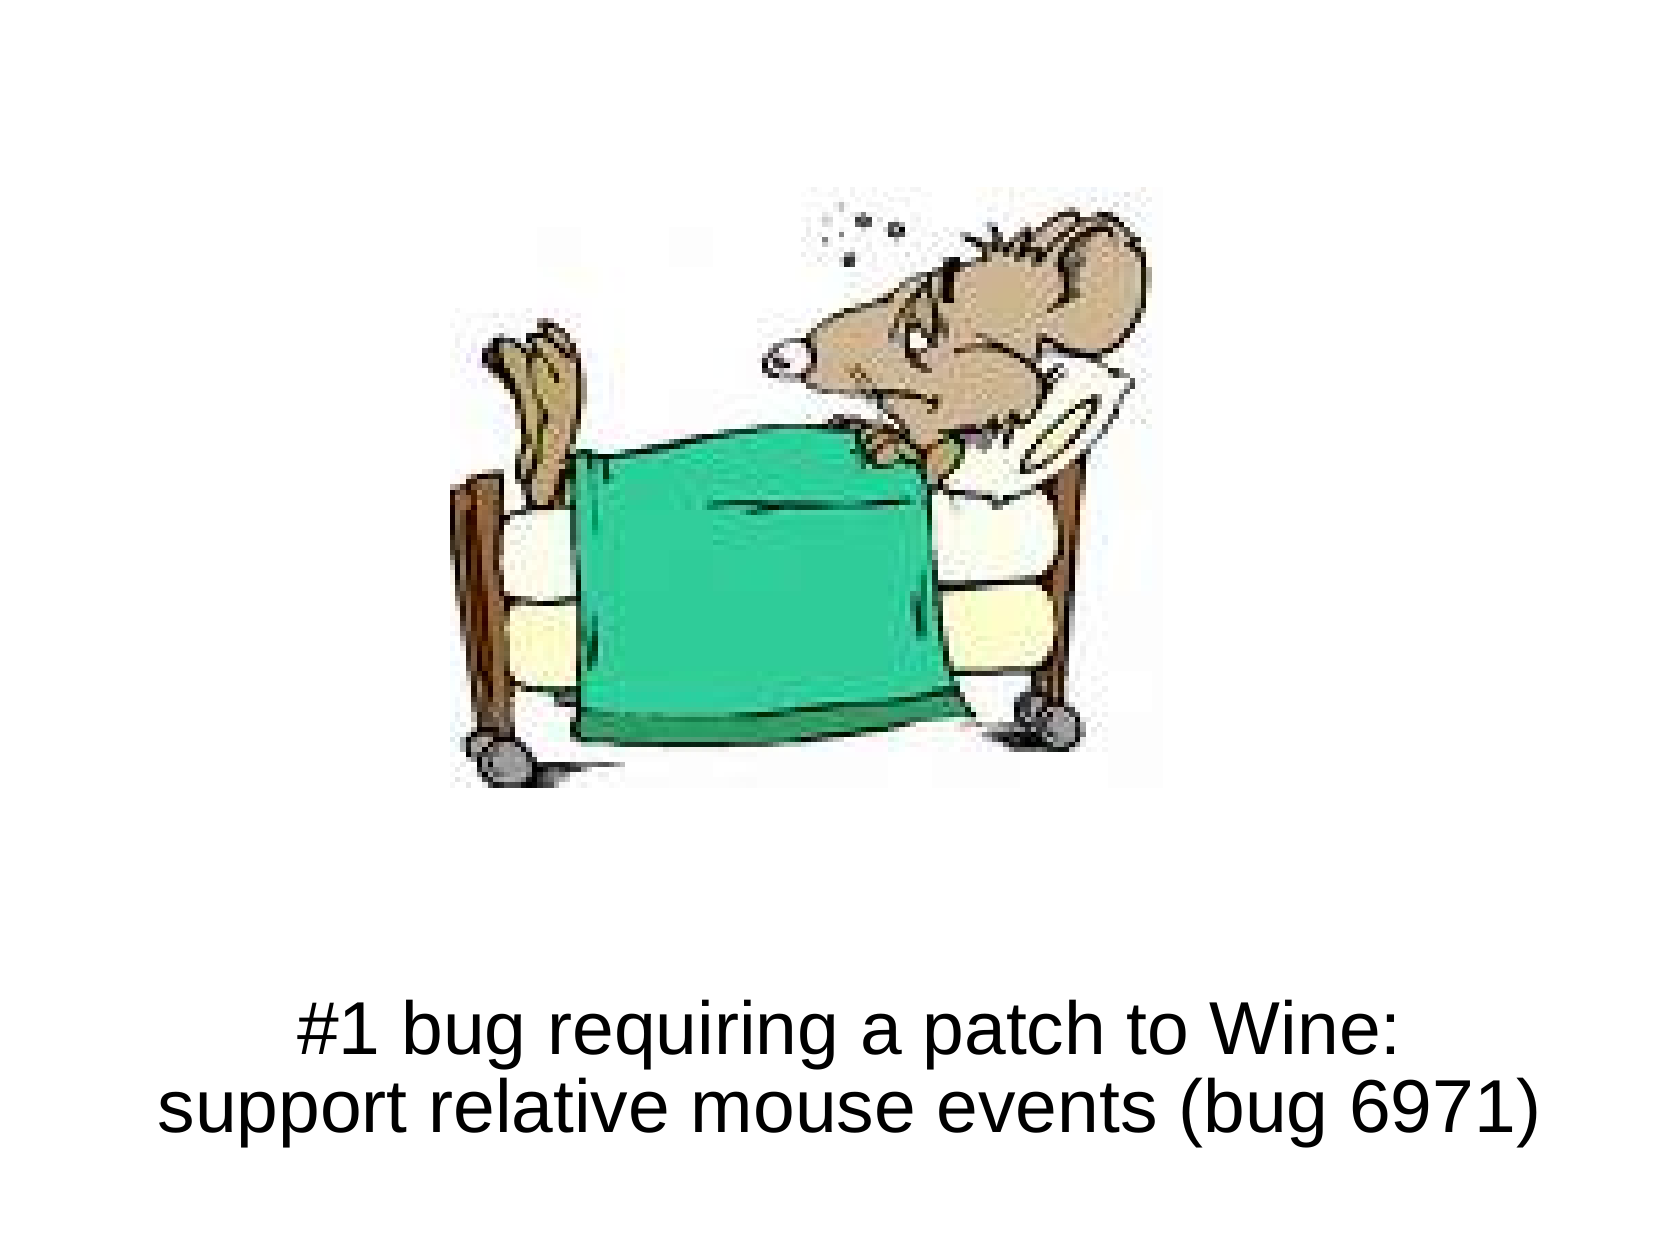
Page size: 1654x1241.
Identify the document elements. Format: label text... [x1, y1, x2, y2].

picture [450, 187, 1163, 788]
title #1 bug requiring a patch to Wine: support relative mouse events (bug 6971) [86, 937, 1613, 1203]
